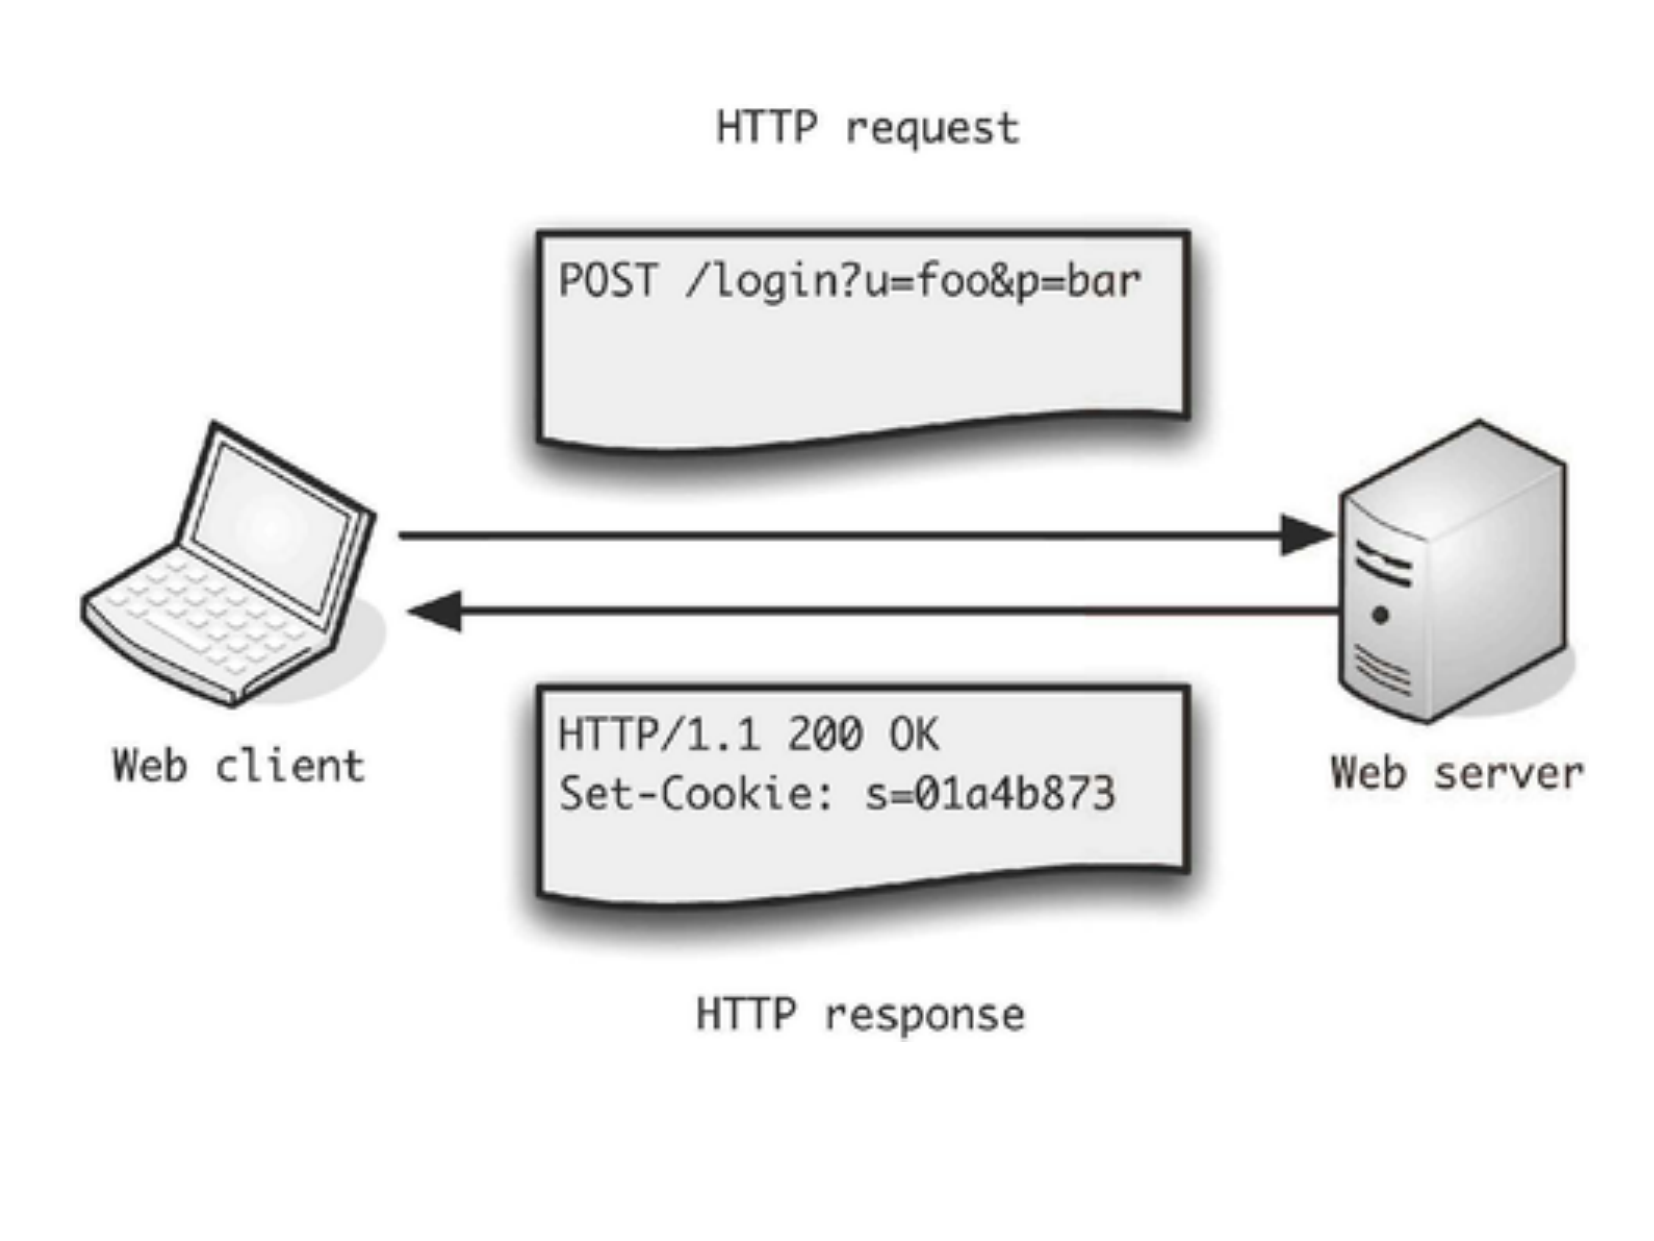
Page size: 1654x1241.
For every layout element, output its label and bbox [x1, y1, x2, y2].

picture [75, 104, 1589, 1042]
